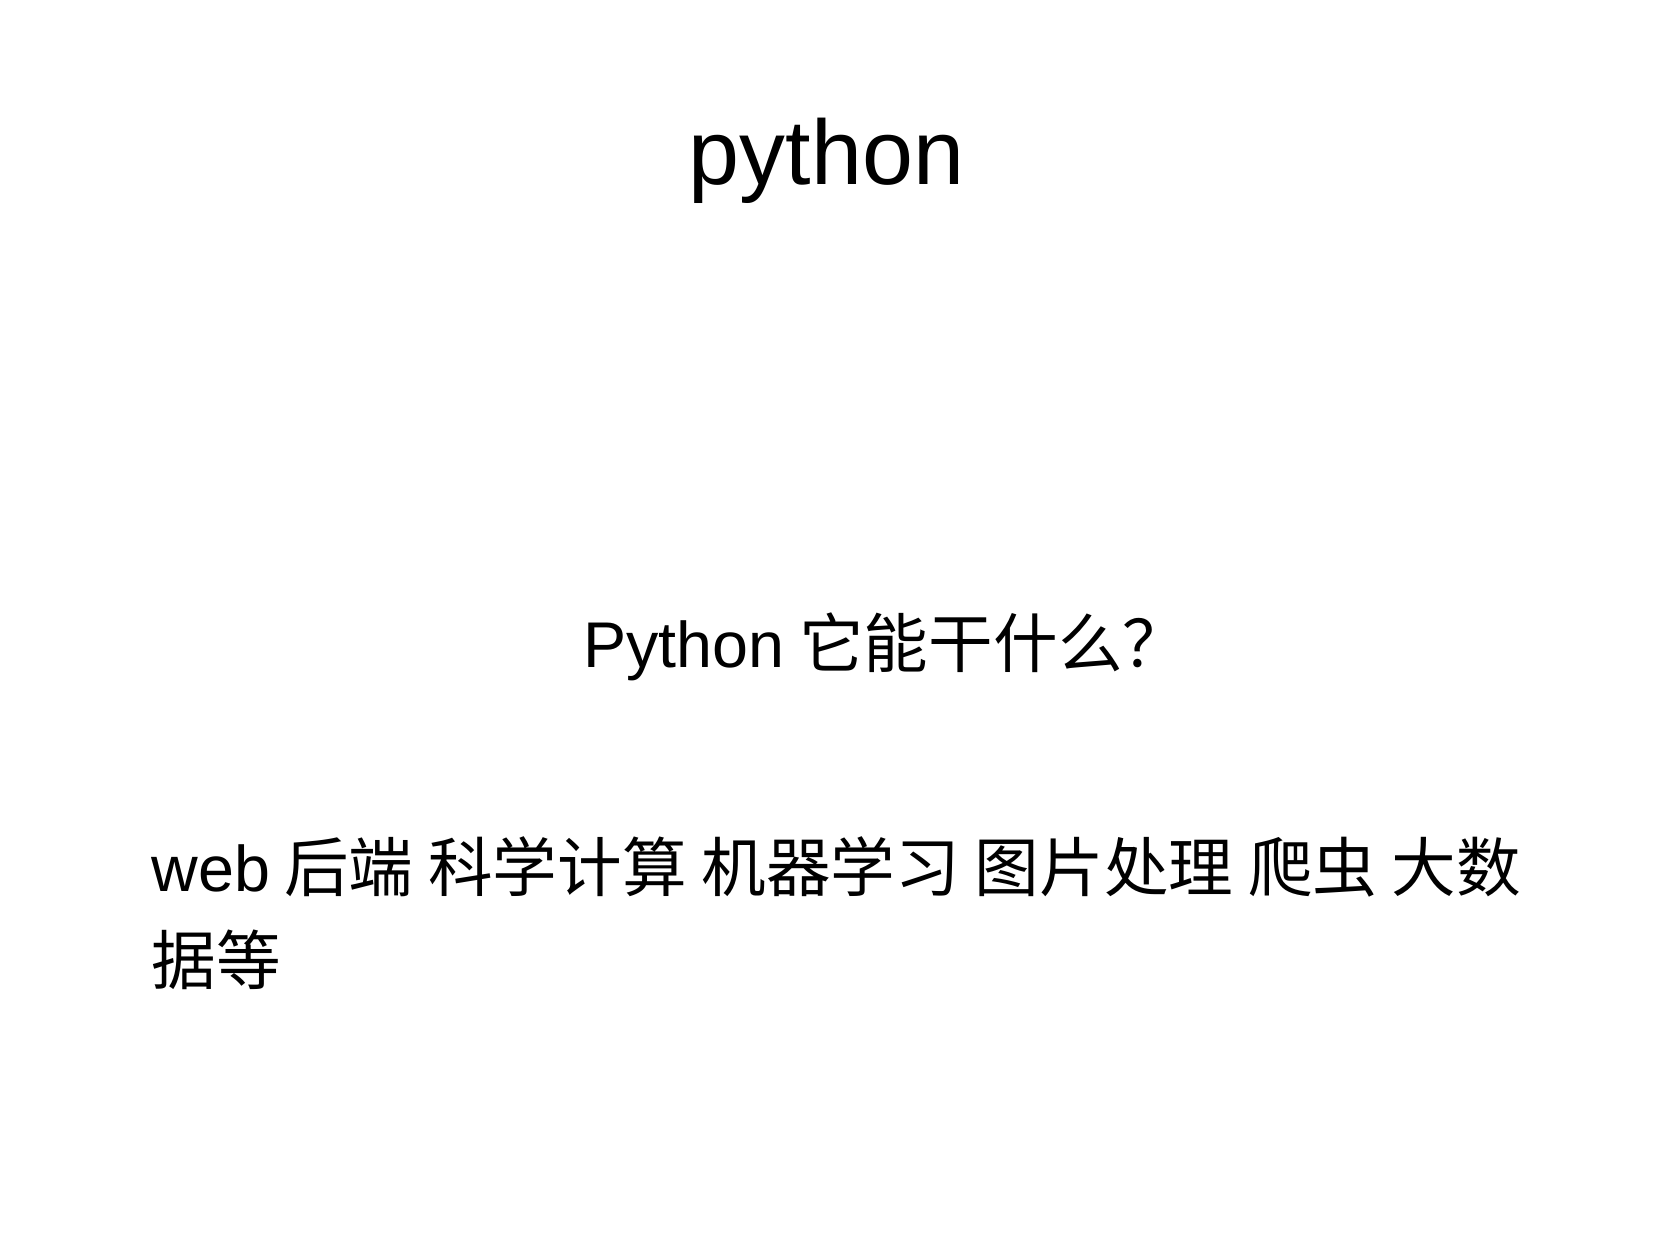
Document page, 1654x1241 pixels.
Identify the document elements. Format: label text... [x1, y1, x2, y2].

list Python它能干什么？ web后端 科学计算 机器学习 图片处理 爬虫 大数据等 [82, 290, 1571, 1010]
title python [82, 49, 1571, 257]
